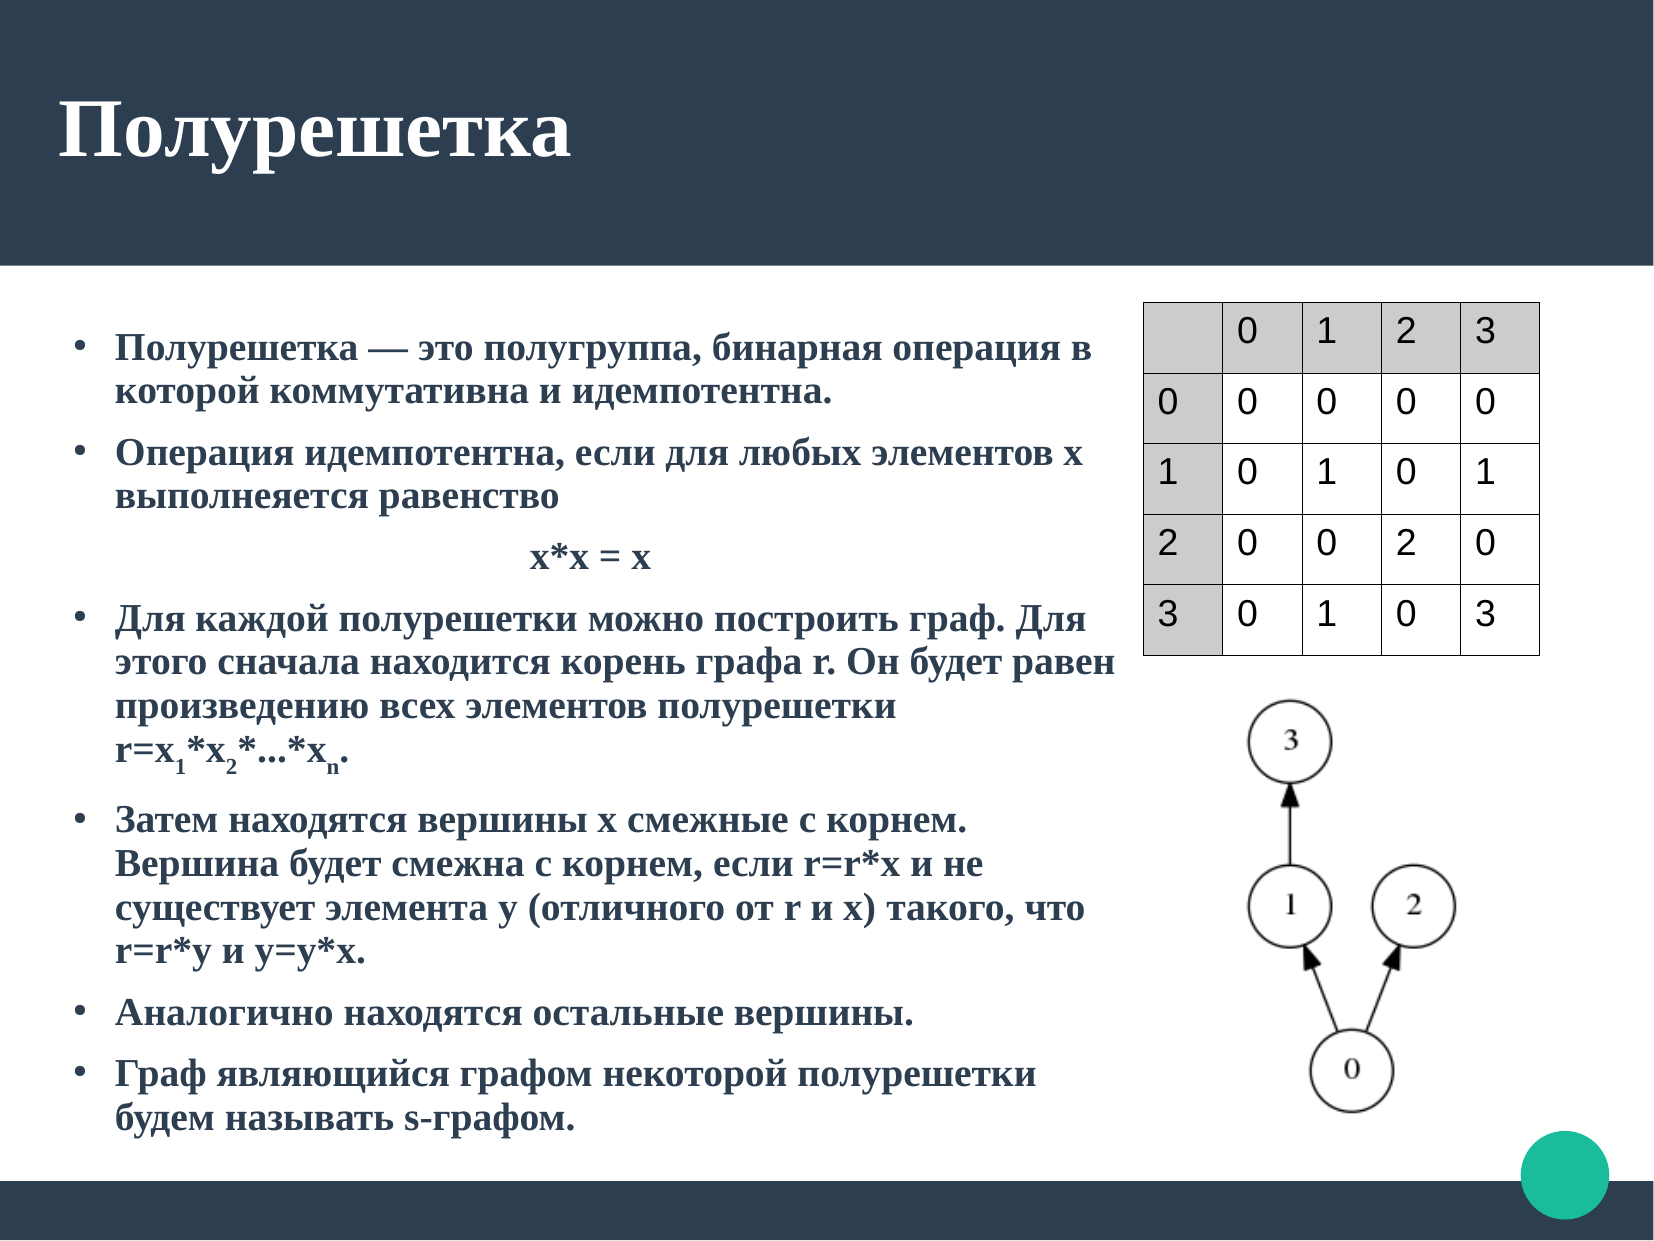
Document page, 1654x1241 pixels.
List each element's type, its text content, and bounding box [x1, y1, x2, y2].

table_cell 0 [1223, 444, 1302, 514]
table_cell 0 [1303, 515, 1381, 584]
table_header 3 [1461, 303, 1539, 373]
table_cell 1 [1461, 444, 1539, 514]
list Полурешетка — это полугруппа, бинарная операция в которой коммутативна и идемпотентна. Операция идемпотентна, если для любых элементов x выполнеяется равенство x*x = x Для каждой полурешетки можно построить граф. Для этого сначала находится корень графа r. Он будет равен произведению всех элементов полурешетки r=x1*x2*...*xn. Затем находятся вершины x смежные с корнем. Вершина будет смежна с корнем, если r=r*x и не существует элемента y (отличного от r и x) такого, что r=r*y и y=y*x. Аналогично находятся остальные вершины. Граф являющийся графом некоторой полурешетки будем называть s-графом. [59, 324, 1123, 1152]
table_cell 3 [1144, 585, 1222, 655]
table_header [1144, 303, 1222, 373]
table_cell 0 [1382, 585, 1460, 655]
table_cell 0 [1223, 374, 1302, 443]
table_cell 0 [1223, 515, 1302, 584]
table_cell 0 [1144, 374, 1222, 443]
table_cell 1 [1303, 444, 1381, 514]
table_header 2 [1382, 303, 1460, 373]
table_cell 2 [1144, 515, 1222, 584]
picture [1240, 692, 1465, 1123]
table_cell 0 [1382, 374, 1460, 443]
table_cell 0 [1461, 374, 1539, 443]
title Полурешетка [59, 49, 1595, 207]
table_cell 0 [1382, 444, 1460, 514]
table_header 1 [1303, 303, 1381, 373]
table_cell 0 [1303, 374, 1381, 443]
table_cell 1 [1144, 444, 1222, 514]
table_cell 0 [1461, 515, 1539, 584]
table_cell 2 [1382, 515, 1460, 584]
table_cell 0 [1223, 585, 1302, 655]
table_header 0 [1223, 303, 1302, 373]
table_cell 1 [1303, 585, 1381, 655]
table_cell 3 [1461, 585, 1539, 655]
